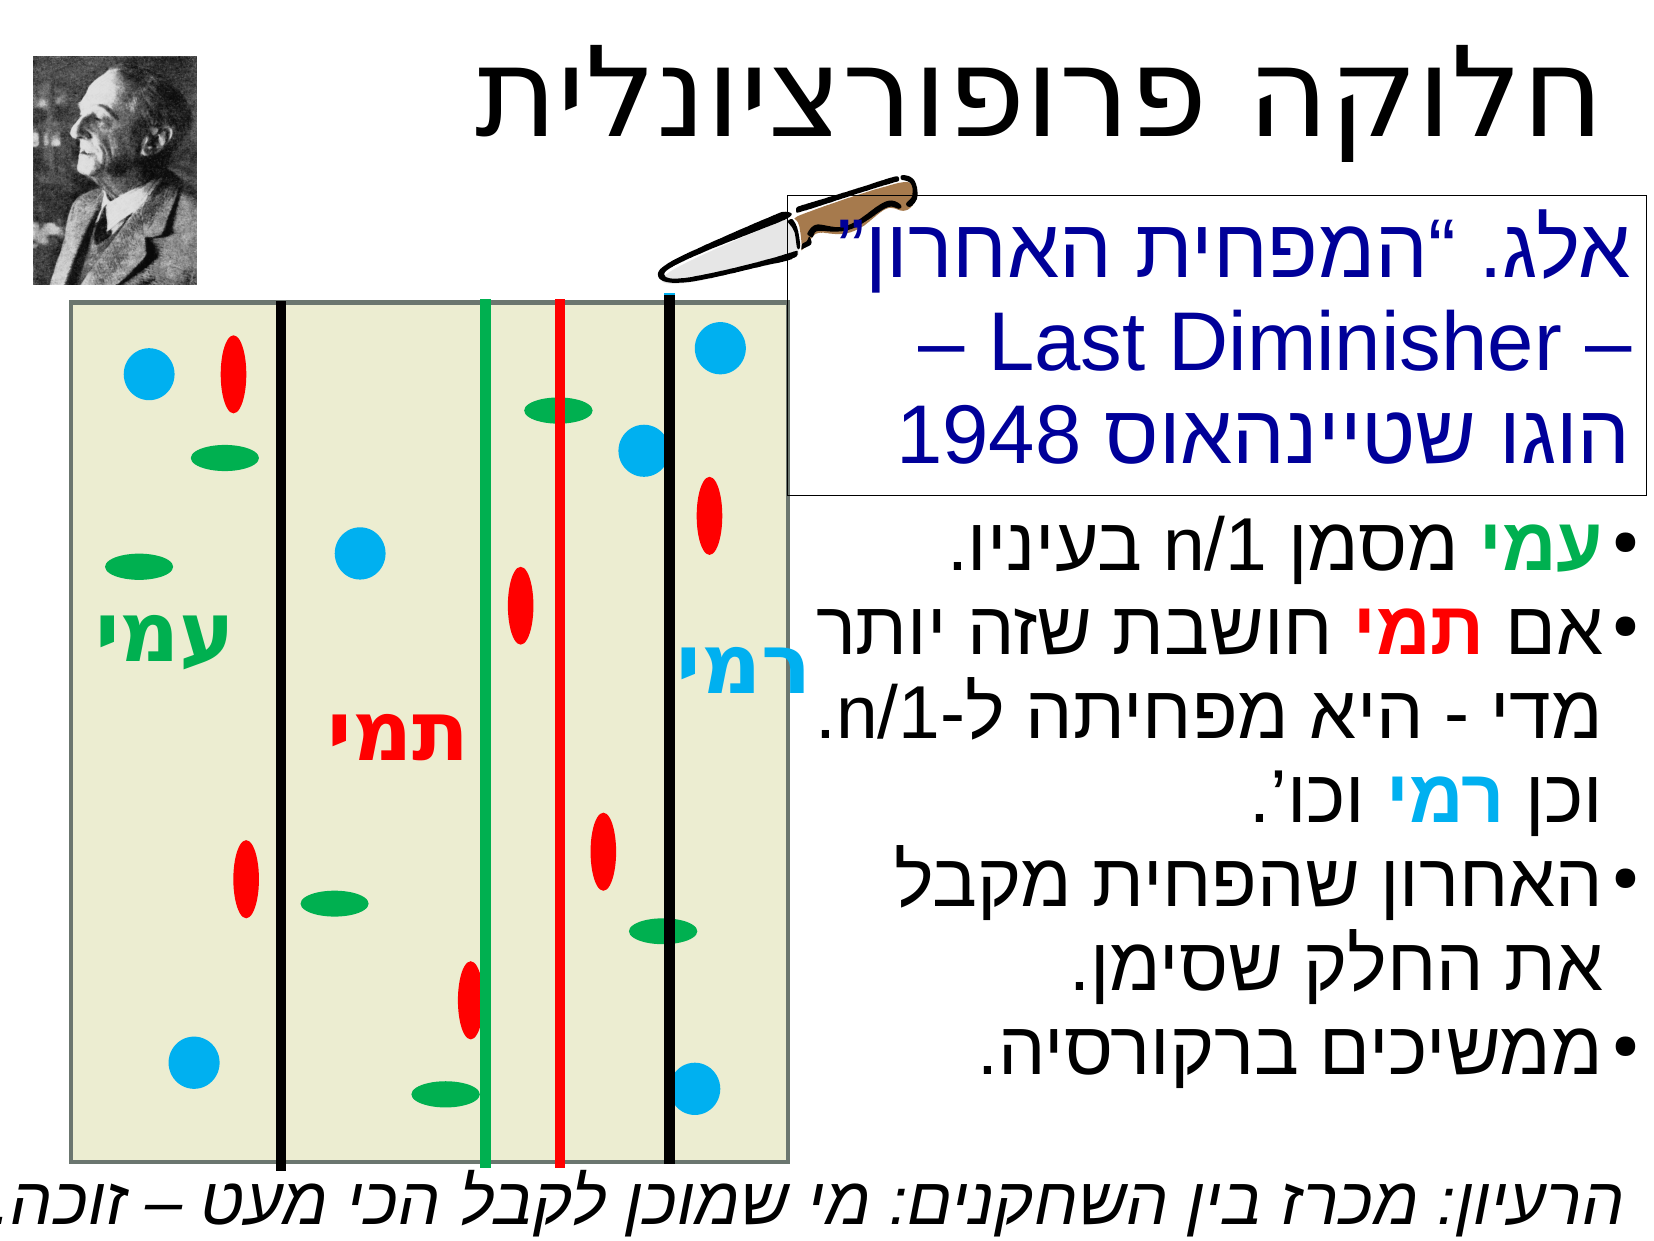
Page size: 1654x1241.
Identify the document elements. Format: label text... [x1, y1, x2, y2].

picture [33, 166, 197, 285]
text_box עמי מסמן 1/n בעיניו. אם תמי חושבת שזה יותר מדי - היא מפחיתה ל-1/n. וכן רמי וכו’. האחרון שהפחית מקבל את החלק שסימן. ממשיכים ברקורסיה. [787, 495, 1654, 1111]
text_box [675, 720, 788, 1156]
text_box תמי [312, 678, 485, 787]
text_box הרעיון: מכרז בין השחקנים: מי שמוכן לקבל הכי מעט – זוכה. [0, 1156, 1642, 1241]
text_box [491, 302, 555, 1156]
text_box עמי [80, 579, 251, 689]
text_box [565, 302, 664, 1156]
text_box [675, 302, 787, 611]
text_box אלג. “המפחית האחרון” – Last Diminisher – הוגו שטיינהאוס 1948 [787, 195, 1647, 495]
text_box רמי [661, 611, 787, 720]
title חלוקה פרופורציונלית [30, 6, 1654, 166]
text_box [286, 302, 480, 1156]
picture [647, 172, 921, 289]
text_box [71, 302, 276, 1156]
